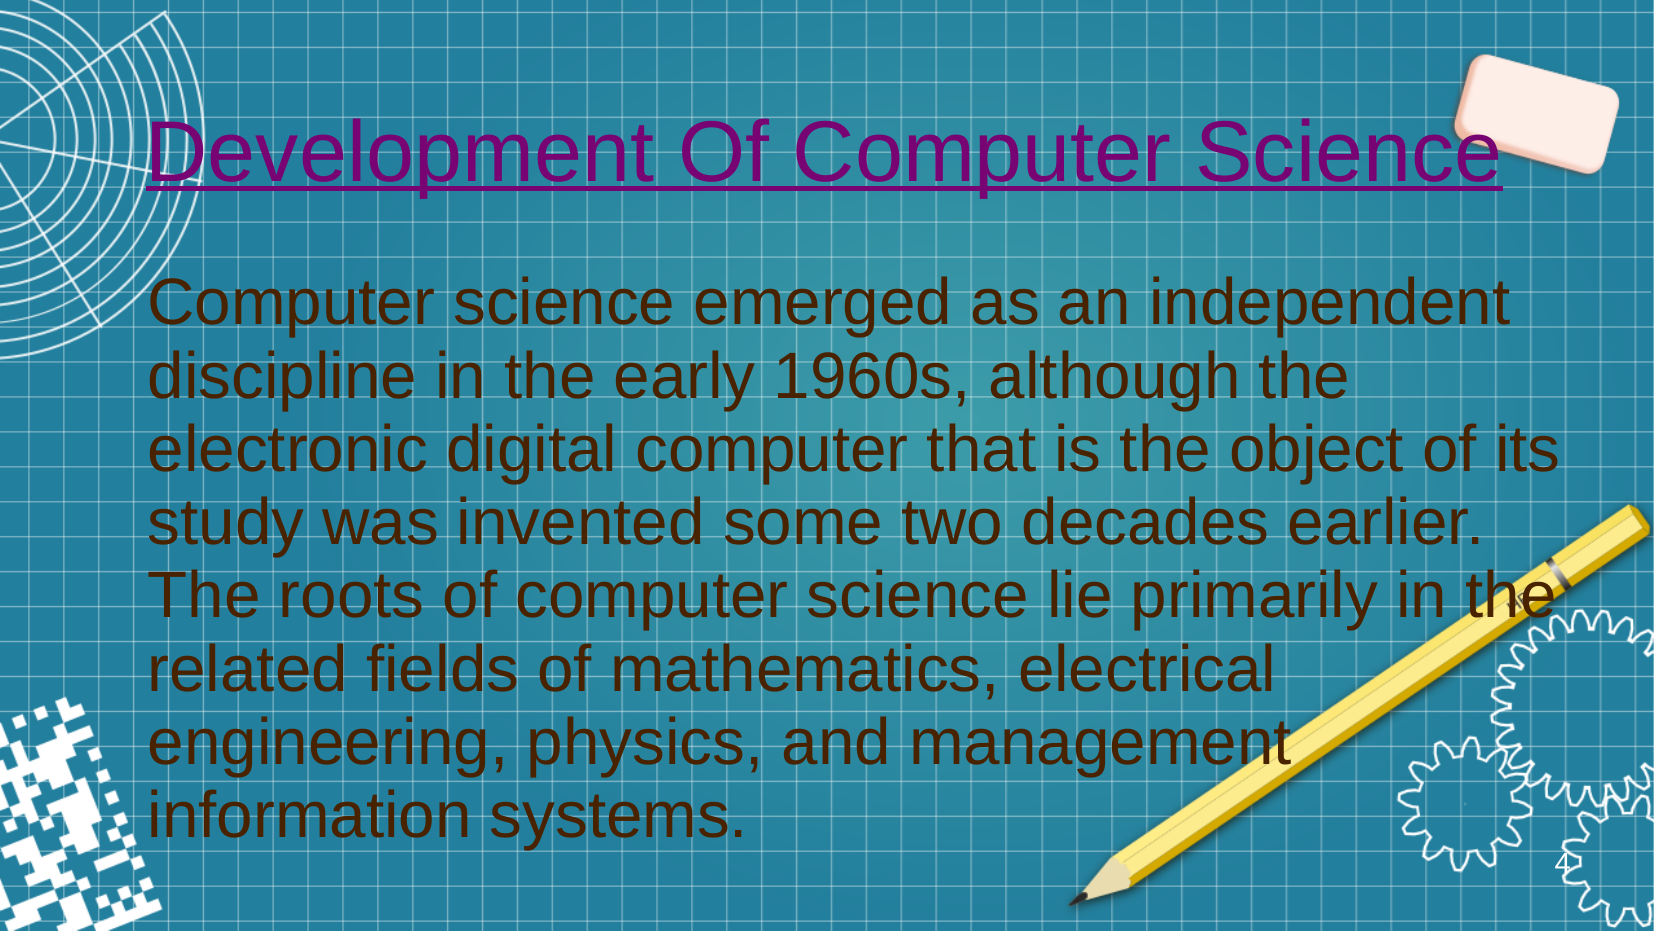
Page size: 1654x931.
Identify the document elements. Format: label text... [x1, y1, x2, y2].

picture [0, 0, 1654, 931]
title Development Of Computer Science [80, 37, 1569, 266]
list Computer science emerged as an independent discipline in the early 1960s, although the electronic digital computer that is the object of its study was invented some two decades earlier. The roots of computer science lie primarily in the related fields of mathematics, electrical engineering, physics, and management information systems. [76, 265, 1565, 886]
